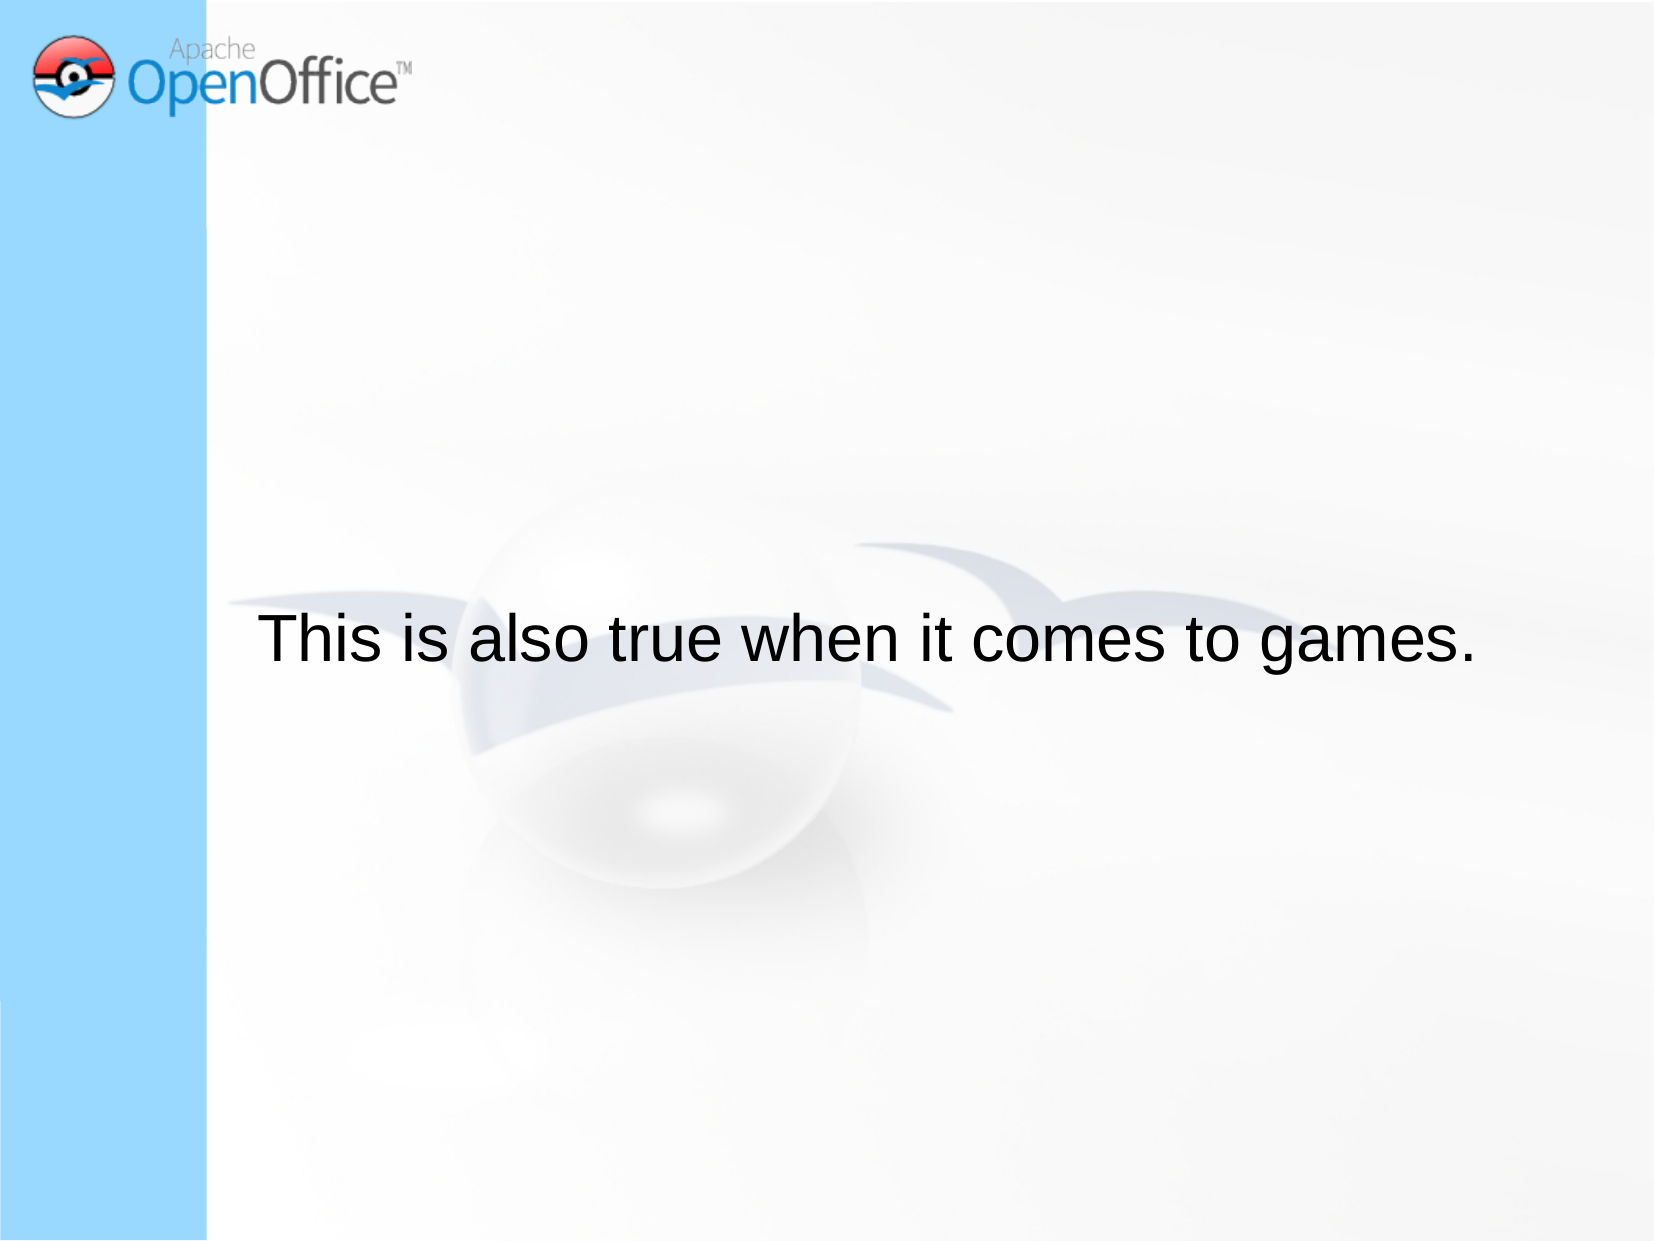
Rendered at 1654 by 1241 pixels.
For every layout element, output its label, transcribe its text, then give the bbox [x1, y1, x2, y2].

subtitle This is also true when it comes to games. [165, 108, 1571, 1168]
picture [31, 2, 1654, 1241]
